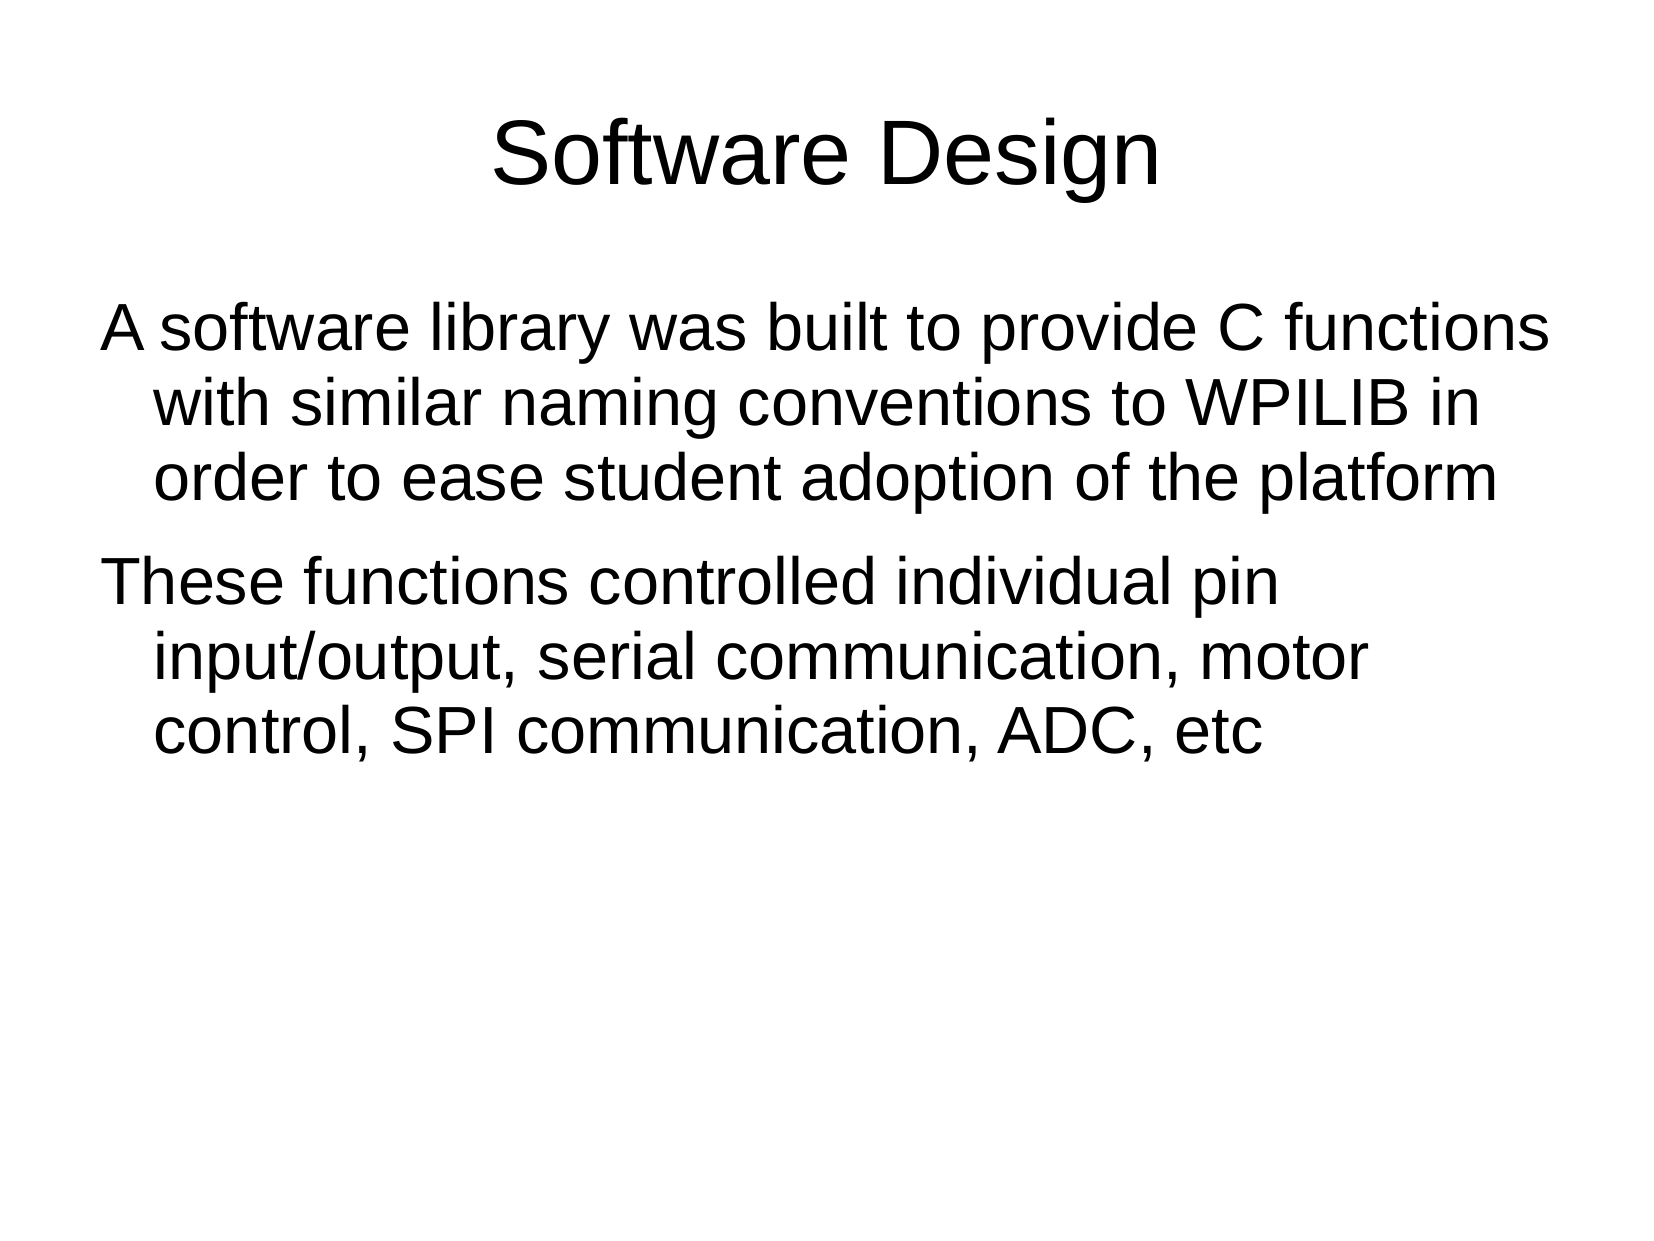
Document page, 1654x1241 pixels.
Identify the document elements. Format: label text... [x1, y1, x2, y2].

title Software Design [82, 56, 1571, 250]
list A software library was built to provide C functions with similar naming conventions to WPILIB in order to ease student adoption of the platform These functions controlled individual pin input/output, serial communication, motor control, SPI communication, ADC, etc [82, 290, 1571, 1094]
